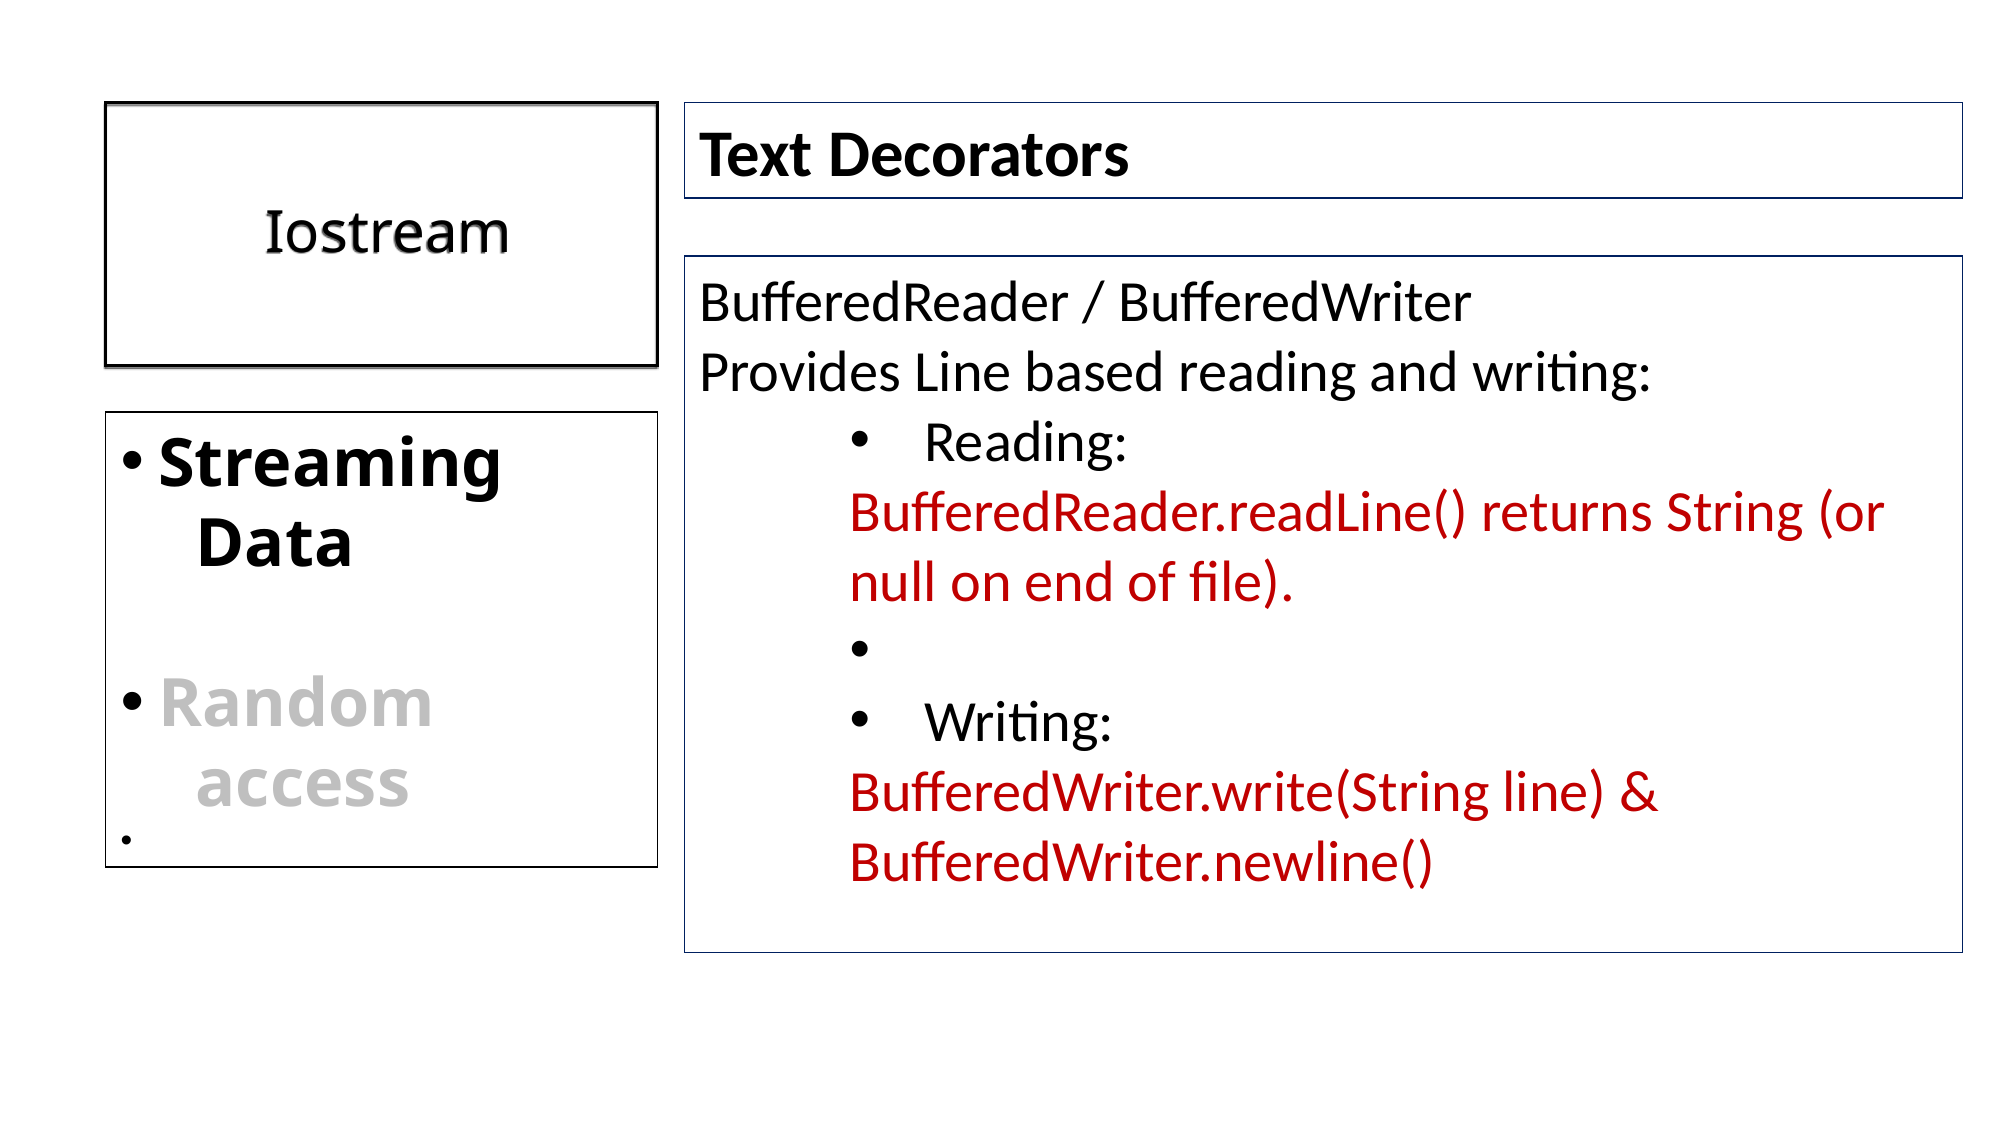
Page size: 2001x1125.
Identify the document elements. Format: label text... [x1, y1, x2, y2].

text_box BufferedReader / BufferedWriter Provides Line based reading and writing: Reading: BufferedReader.readLine() returns String (or null on end of file). Writing: BufferedWriter.write(String line) & BufferedWriter.newline() [684, 255, 1963, 953]
title Iostream [105, 102, 658, 366]
list Streaming Data Random access [105, 490, 658, 789]
text_box Text Decorators [684, 102, 1963, 199]
